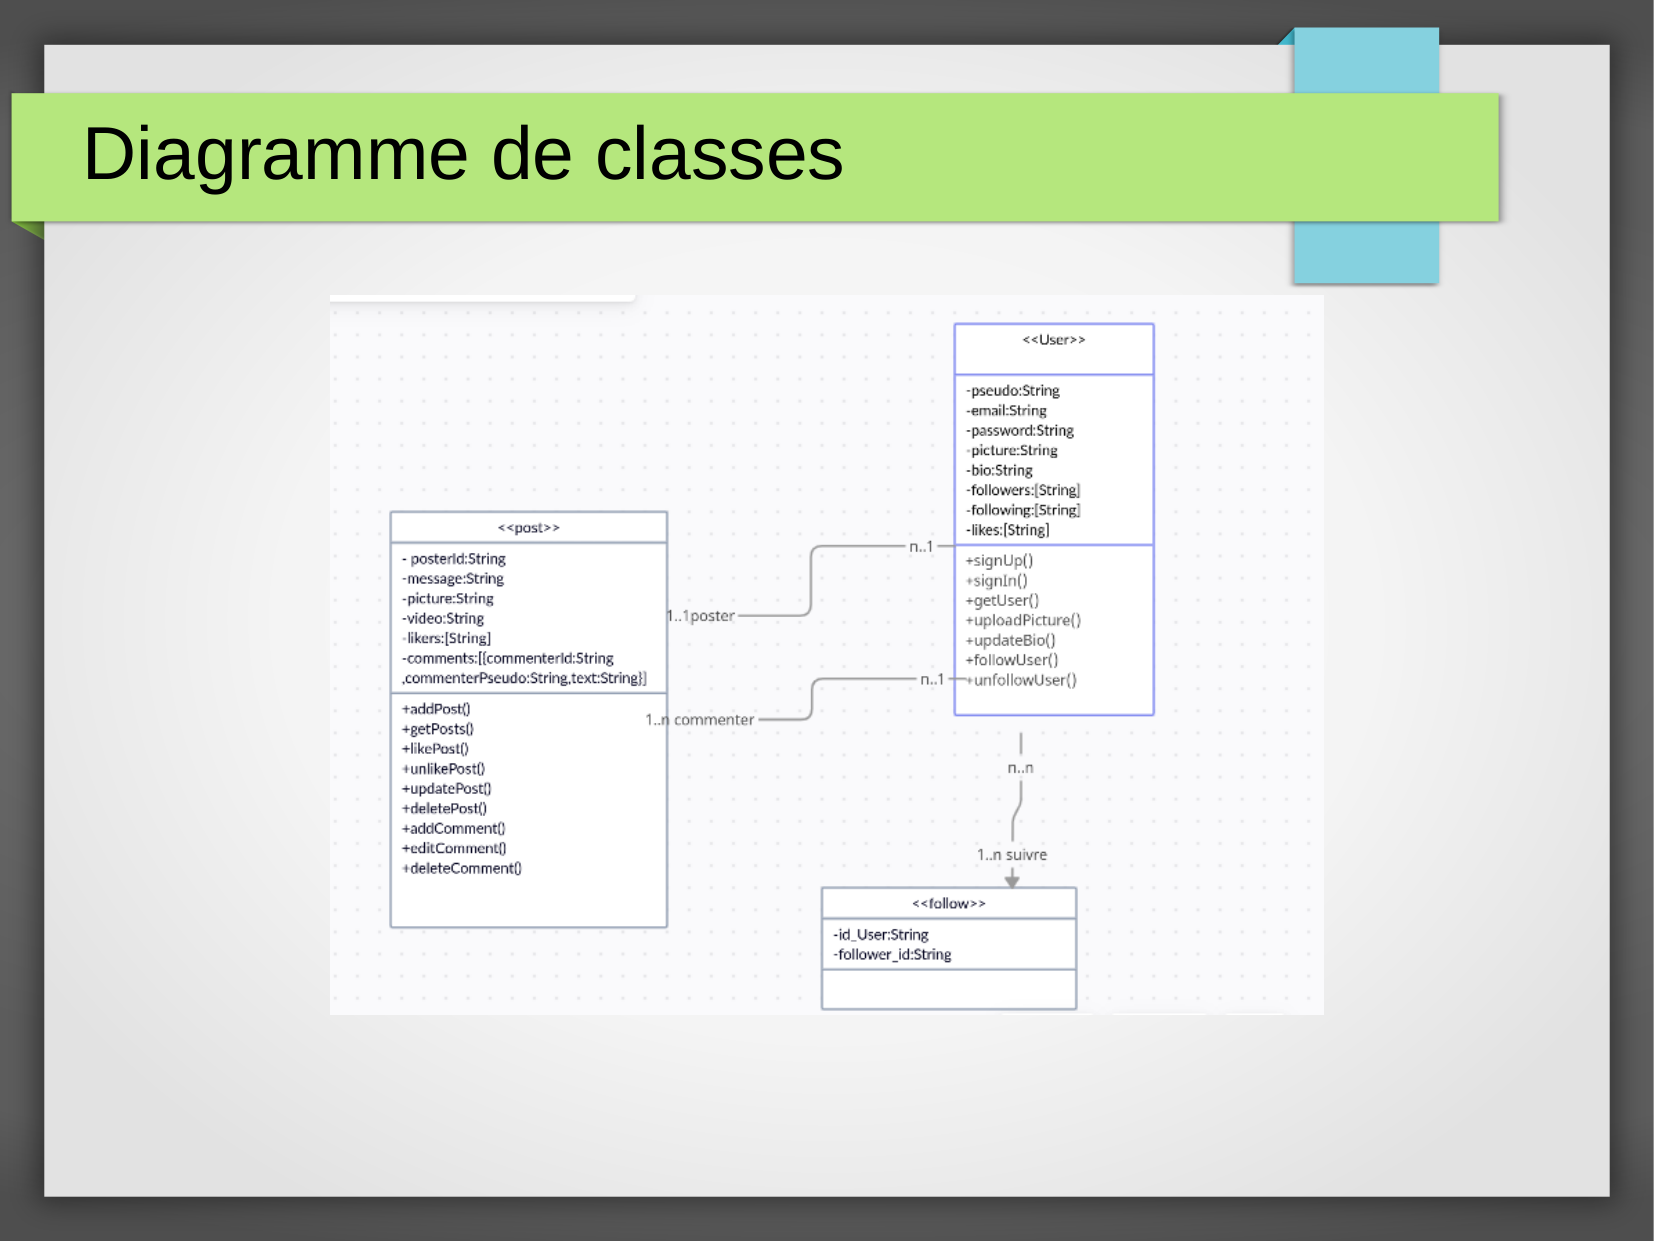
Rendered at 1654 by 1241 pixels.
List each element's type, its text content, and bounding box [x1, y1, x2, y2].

title Diagramme de classes [82, 94, 1264, 213]
picture [0, 0, 1654, 1241]
